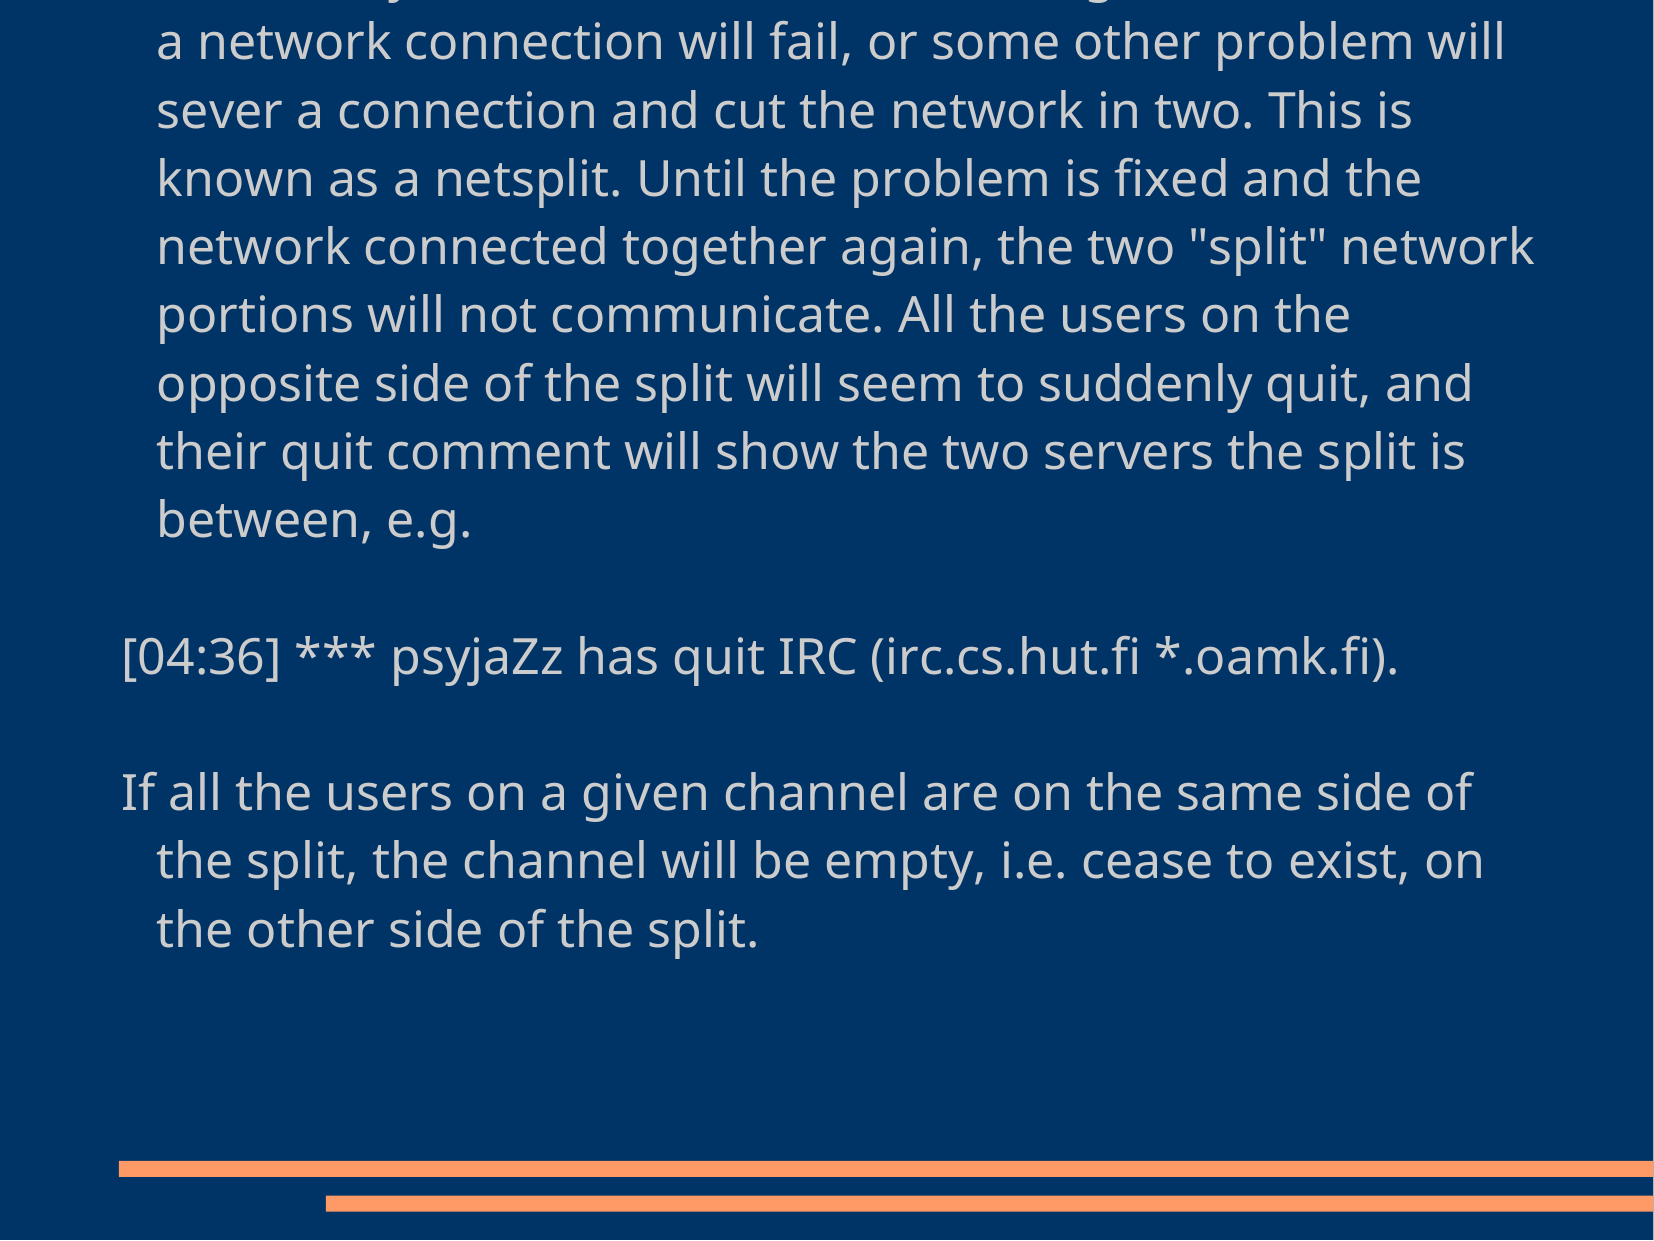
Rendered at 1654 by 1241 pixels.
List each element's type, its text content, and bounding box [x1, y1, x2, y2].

subtitle Occasionally, on an IRC network, a routing server will reboot, a network connection will fail, or some other problem will sever a connection and cut the network in two. This is known as a netsplit. Until the problem is fixed and the network connected together again, the two "split" network portions will not communicate. All the users on the opposite side of the split will seem to suddenly quit, and their quit comment will show the two servers the split is between, e.g. [04:36] *** psyjaZz has quit IRC (irc.cs.hut.fi *.oamk.fi). If all the users on a given channel are on the same side of the split, the channel will be empty, i.e. cease to exist, on the other side of the split. [121, 37, 1561, 863]
